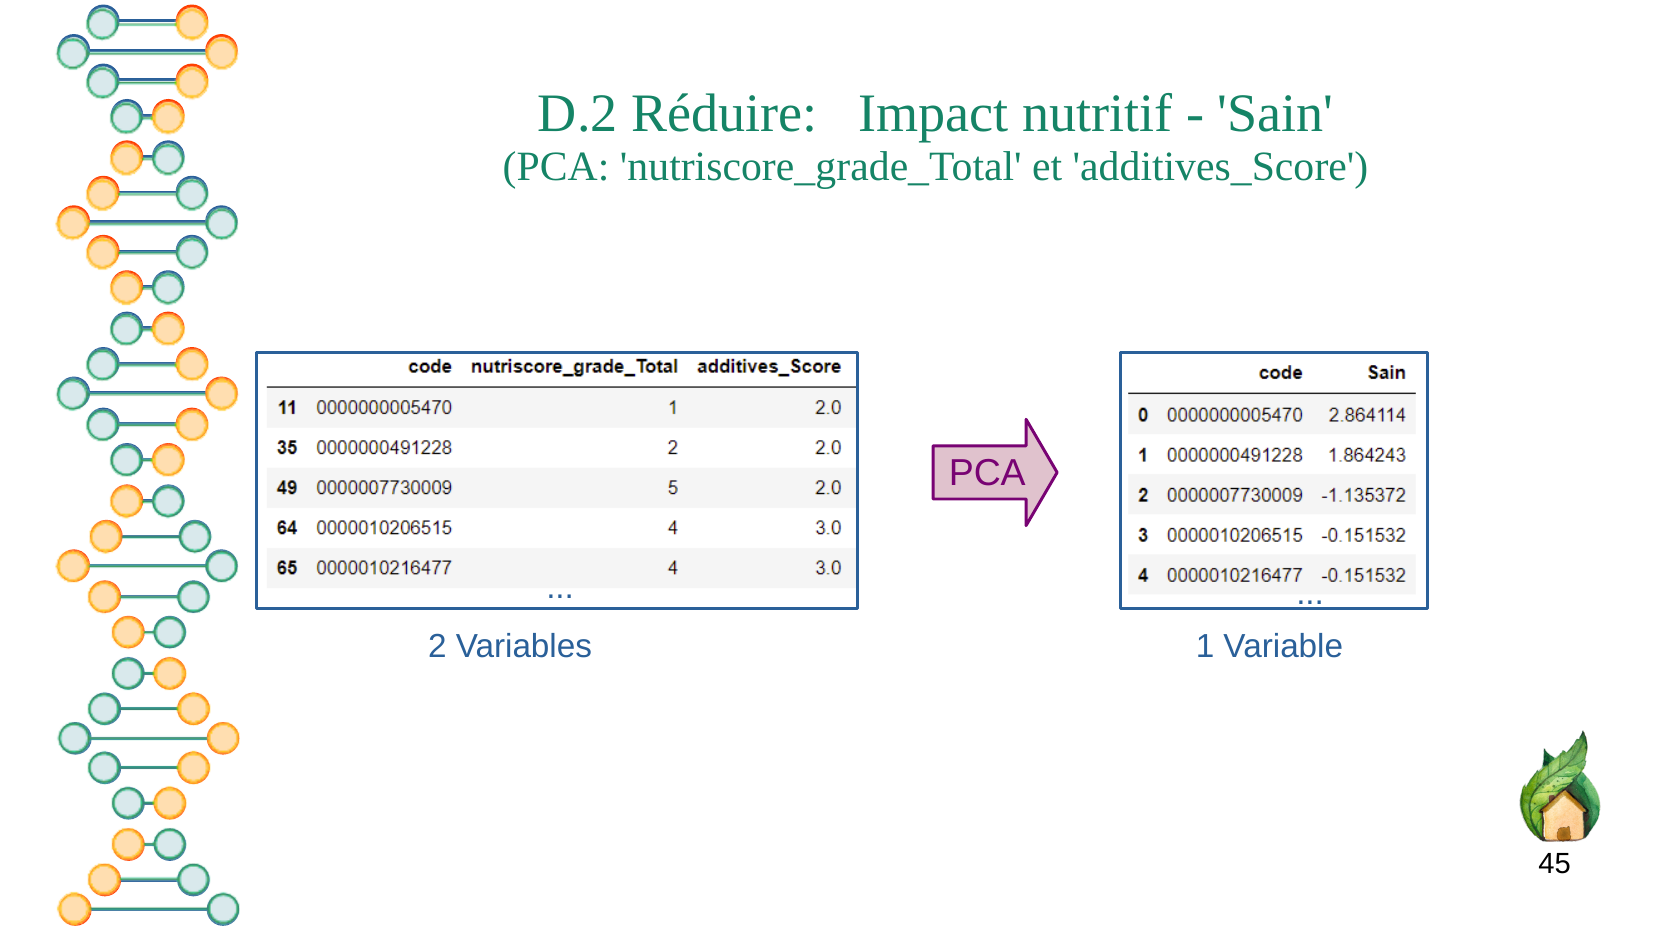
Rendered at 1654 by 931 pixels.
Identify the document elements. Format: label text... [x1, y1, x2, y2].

title D.2 Réduire: Impact nutritif - 'Sain' (PCA: 'nutriscore_grade_Total' et 'additives_Score') [236, 59, 1565, 213]
text_box 1 Variable [1181, 620, 1388, 680]
picture [1122, 354, 1426, 607]
picture [0, 0, 351, 931]
picture [257, 354, 857, 607]
text_box 2 Variables [413, 620, 621, 680]
text_box ... [531, 561, 621, 621]
text_box PCA [933, 419, 1058, 526]
text_box ... [1281, 566, 1371, 626]
picture [1500, 726, 1619, 845]
